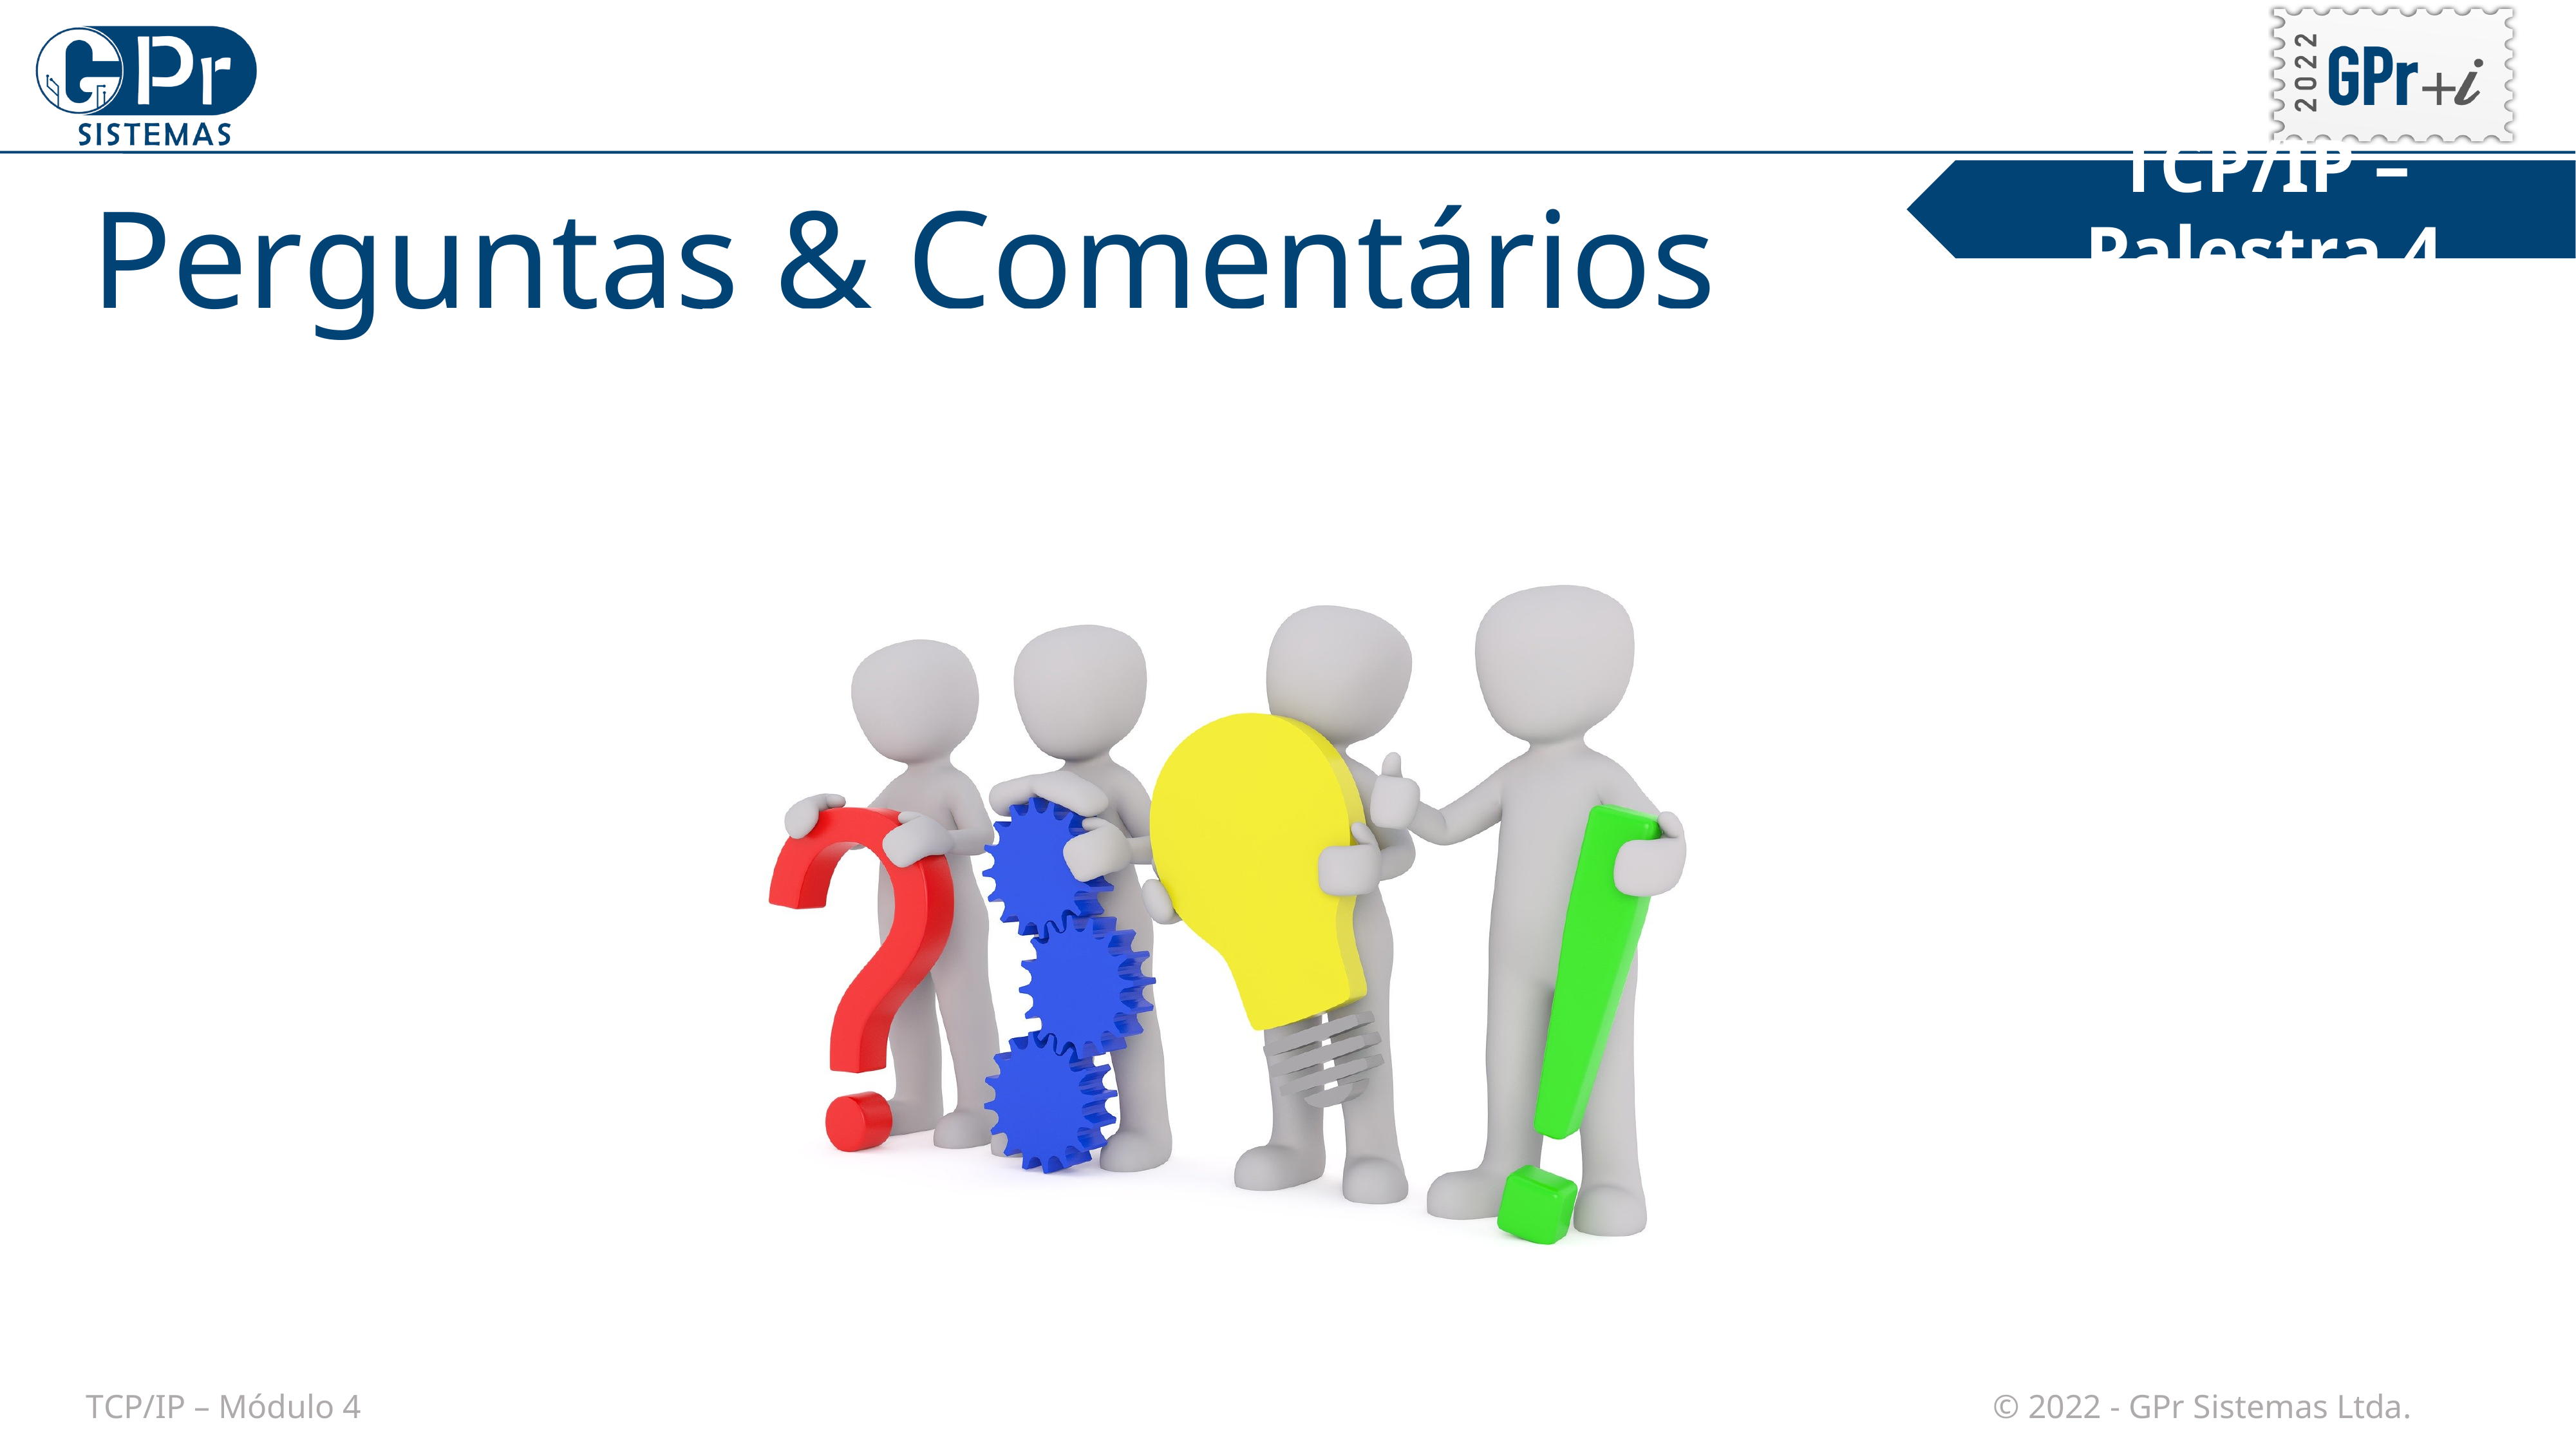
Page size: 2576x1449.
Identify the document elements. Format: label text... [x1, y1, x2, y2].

picture [34, 26, 257, 147]
text_box [2436, 160, 2576, 258]
picture [2268, 4, 2519, 145]
picture [702, 308, 1758, 1364]
text_box TCP/IP – Palestra 4 [2017, 157, 2511, 256]
text_box [1907, 160, 2091, 258]
list Perguntas & Comentários [81, 169, 2496, 343]
